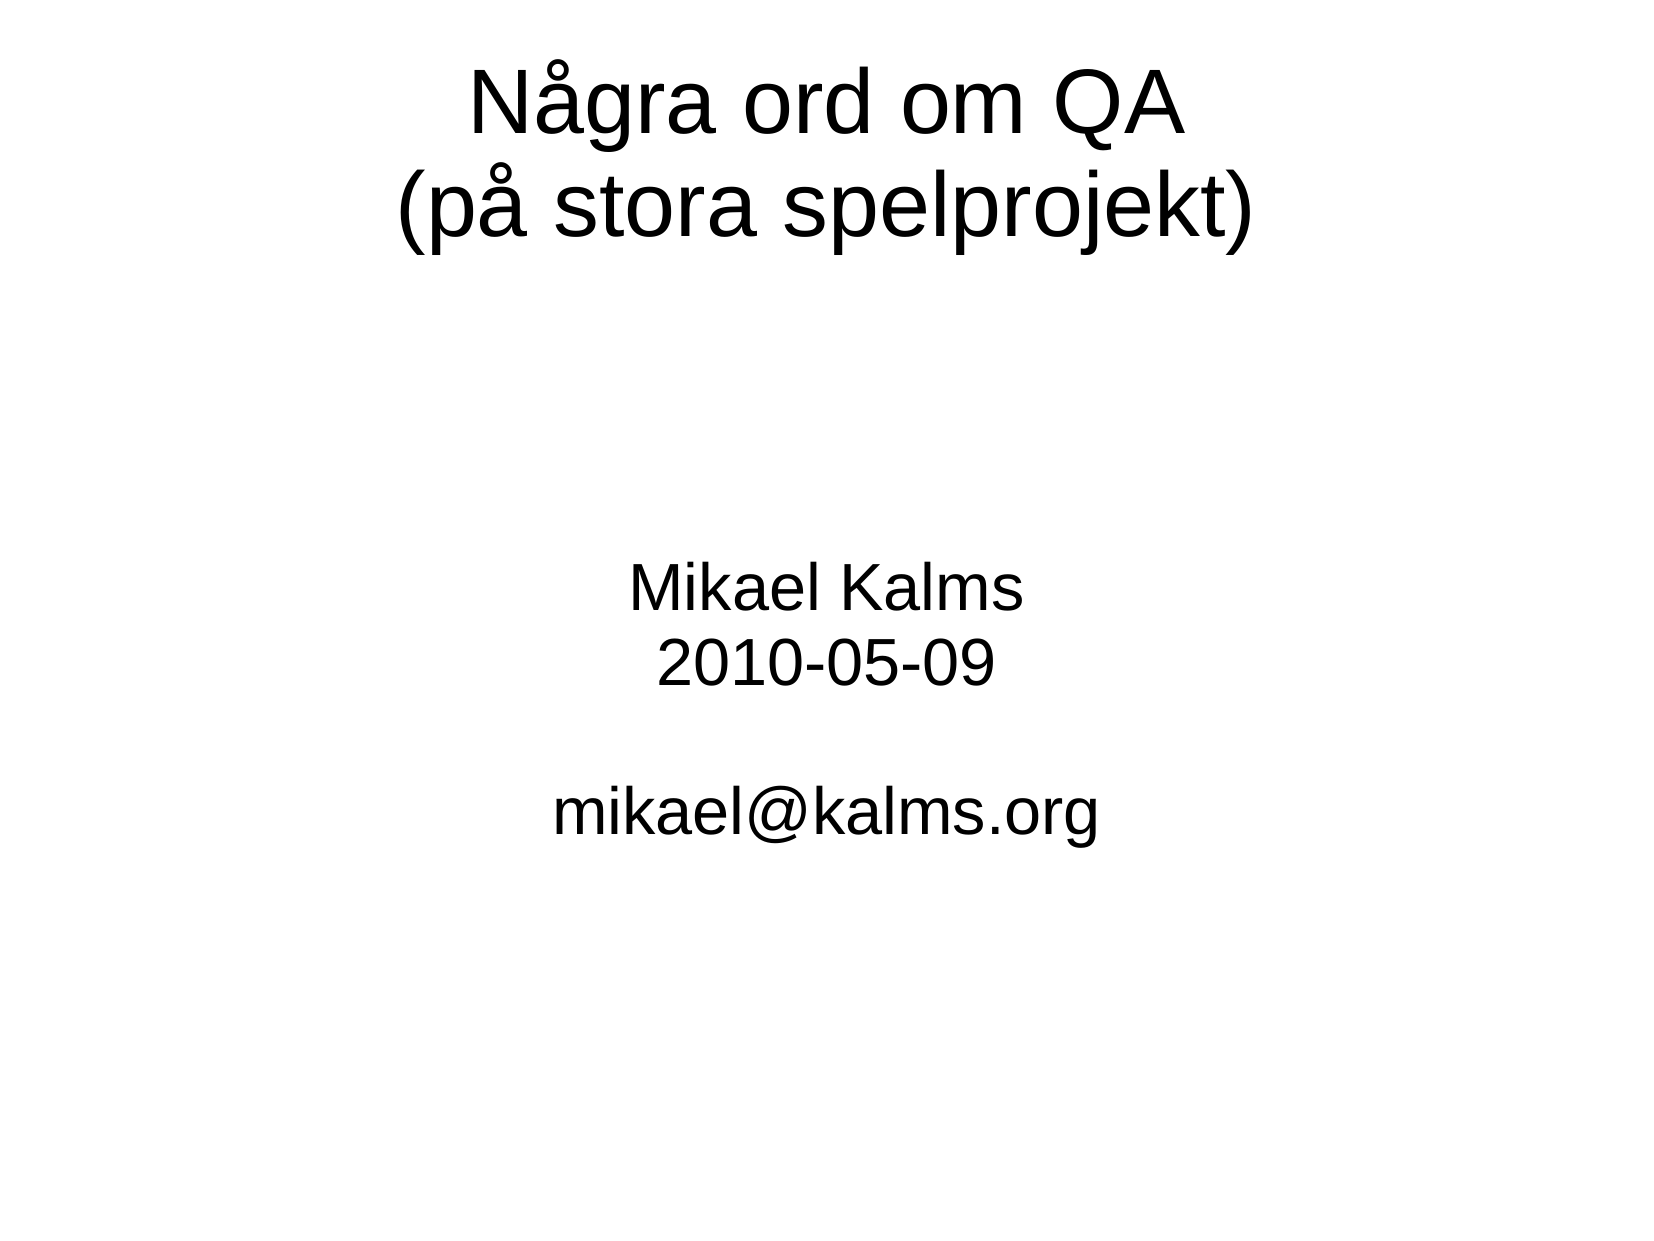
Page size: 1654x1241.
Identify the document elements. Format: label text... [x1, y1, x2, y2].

title Några ord om QA (på stora spelprojekt) [82, 49, 1571, 257]
subtitle Mikael Kalms 2010-05-09 mikael@kalms.org [82, 290, 1571, 1109]
